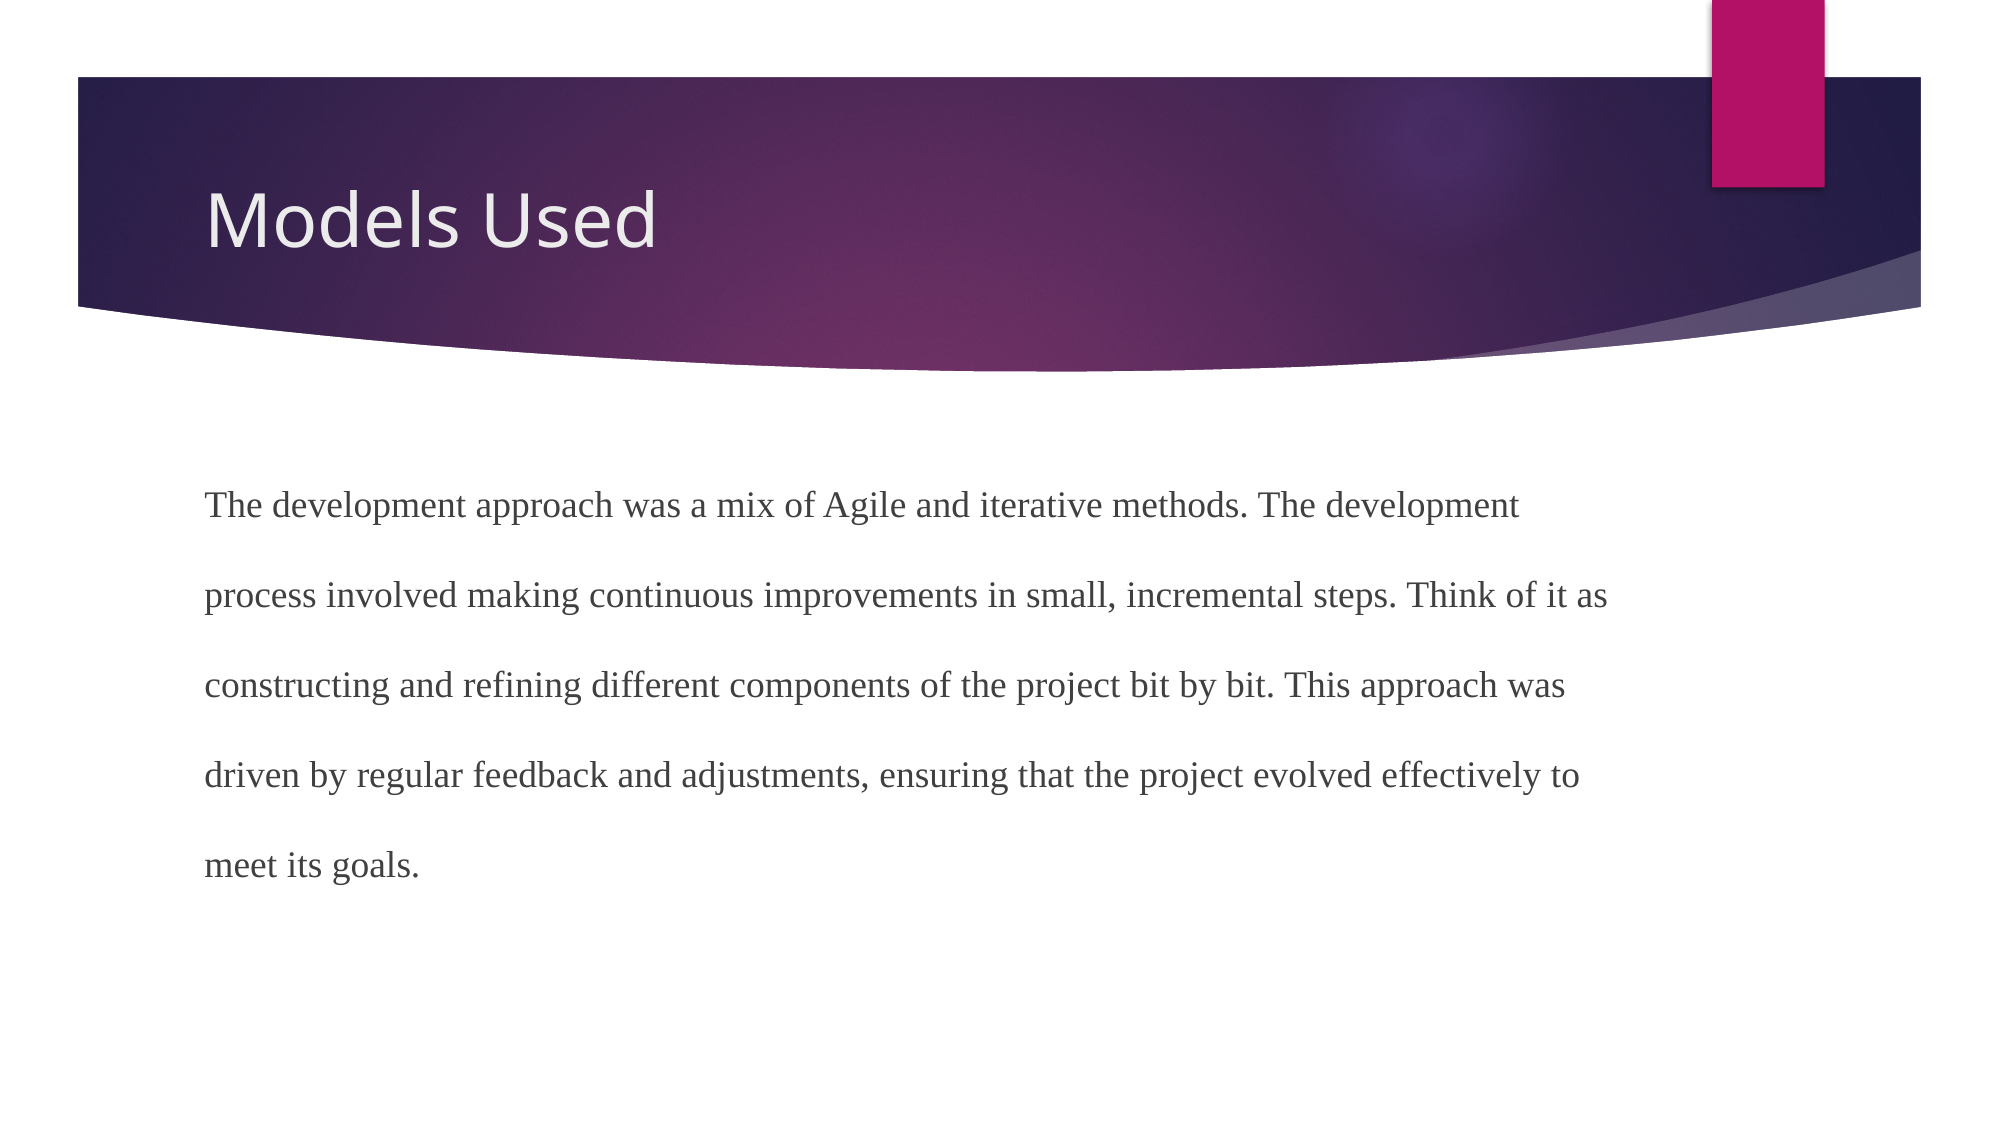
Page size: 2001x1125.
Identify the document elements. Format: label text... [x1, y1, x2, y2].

table_cell Success [1521, 315, 1734, 354]
list The development approach was a mix of Agile and iterative methods. The development process involved making continuous improvements in small, incremental steps. Think of it as constructing and refining different components of the project bit by bit. This approach was driven by regular feedback and adjustments, ensuring that the project evolved effectively to meet its goals. [189, 427, 1638, 988]
picture [79, 78, 1920, 371]
title Models Used [189, 159, 1627, 276]
